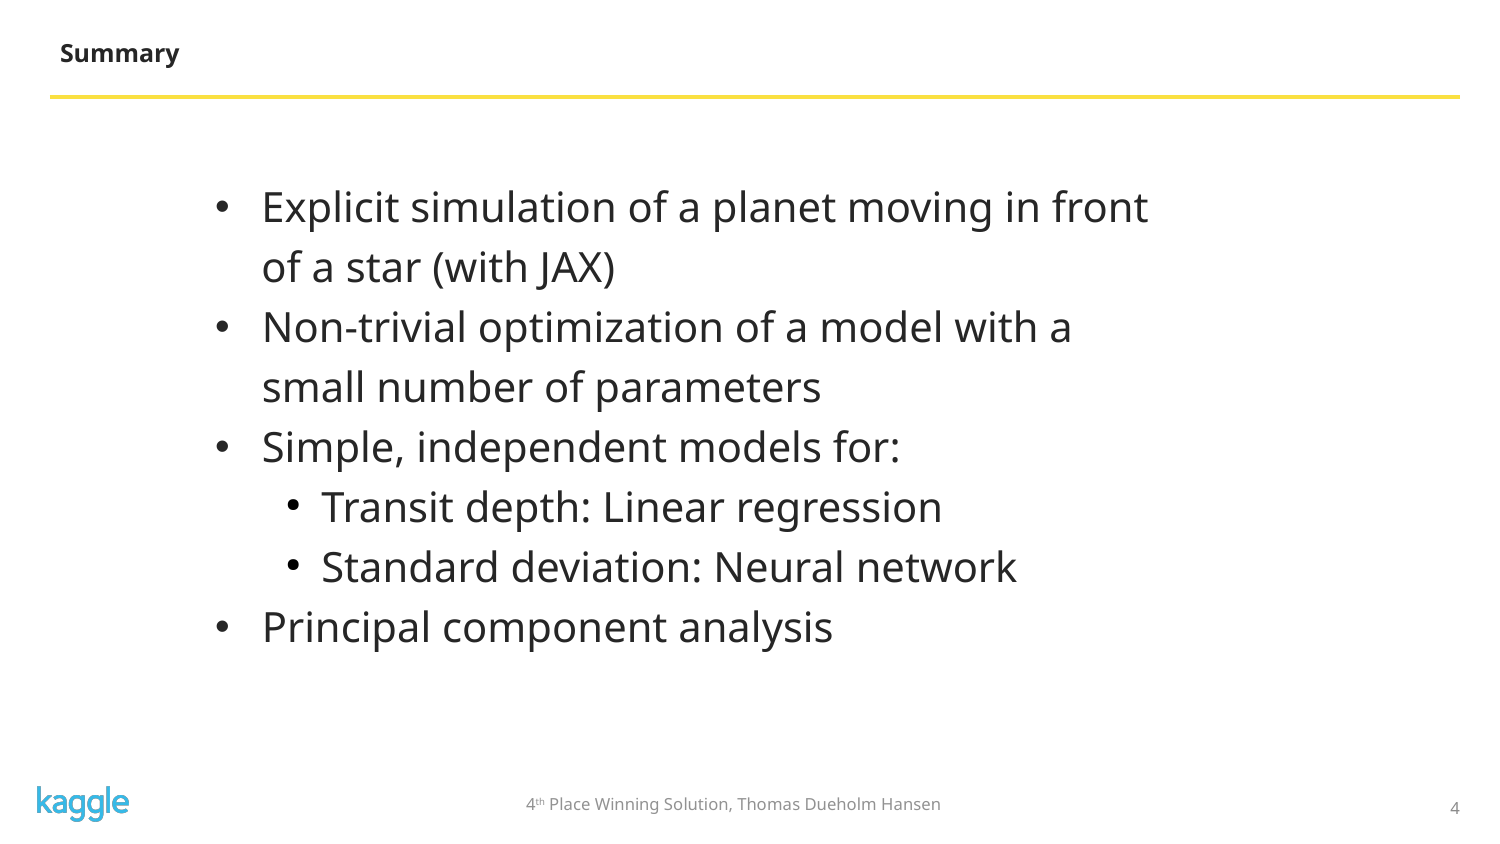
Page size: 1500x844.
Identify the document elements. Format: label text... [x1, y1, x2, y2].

text_box Summary [45, 30, 888, 116]
picture [37, 786, 129, 822]
text_box Explicit simulation of a planet moving in front of a star (with JAX) Non-trivial optimization of a model with a small number of parameters Simple, independent models for: Transit depth: Linear regression Standard deviation: Neural network Principal component analysis [199, 163, 1188, 659]
slide_number <number> [1137, 786, 1475, 832]
